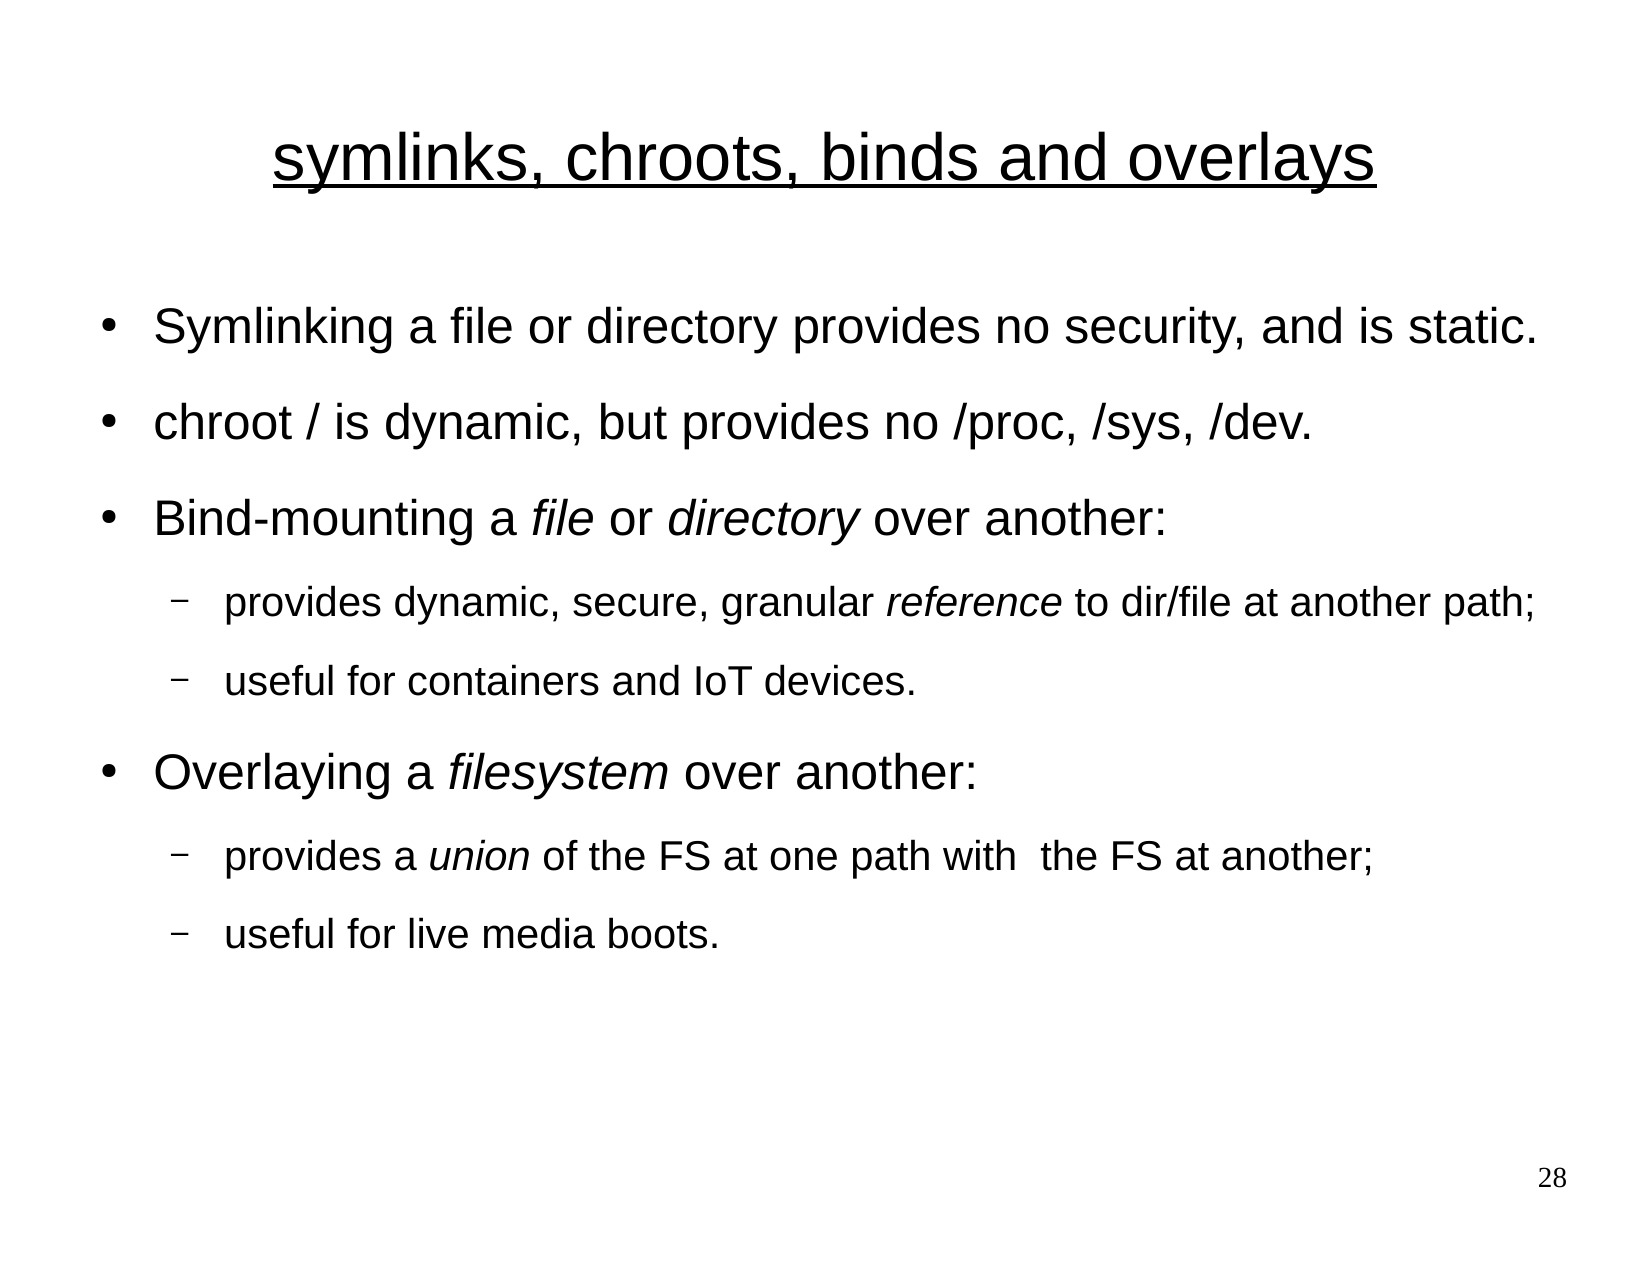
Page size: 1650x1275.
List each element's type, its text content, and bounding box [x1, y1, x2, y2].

title symlinks, chroots, binds and overlays [82, 50, 1568, 264]
list Symlinking a file or directory provides no security, and is static. chroot / is dynamic, but provides no /proc, /sys, /dev. Bind-mounting a file or directory over another: provides dynamic, secure, granular reference to dir/file at another path; useful for containers and IoT devices. Overlaying a filesystem over another: provides a union of the FS at one path with the FS at another; useful for live media boots. [82, 298, 1568, 1038]
